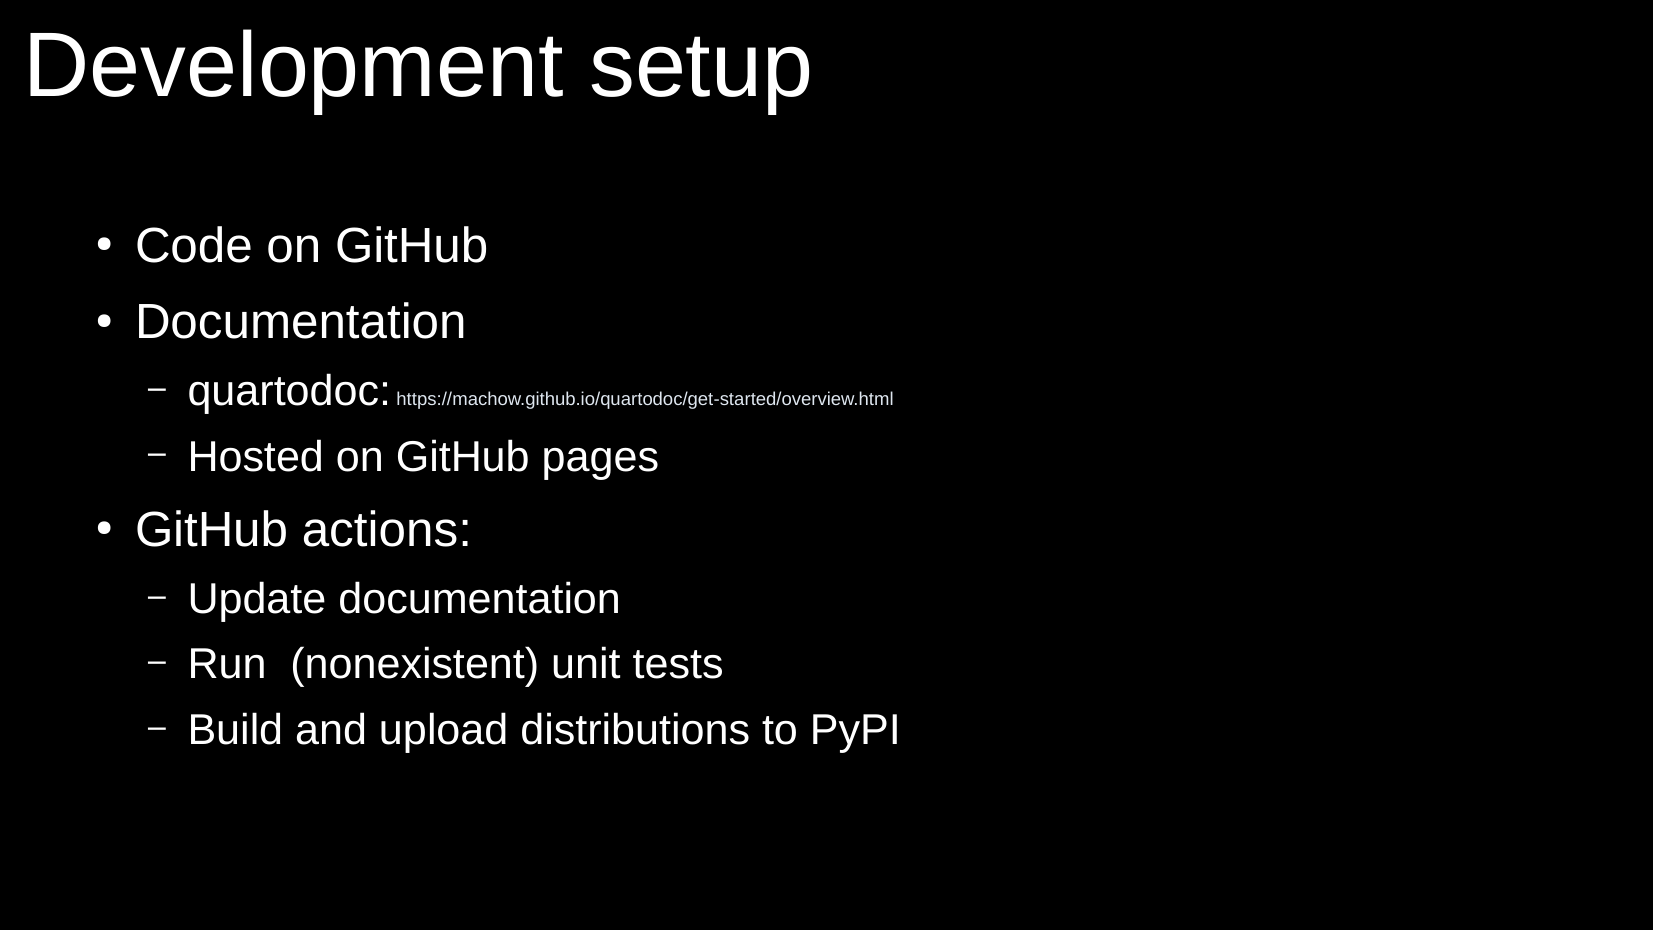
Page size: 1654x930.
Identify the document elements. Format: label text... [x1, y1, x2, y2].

title Development setup [23, 11, 1588, 119]
list Code on GitHub Documentation quartodoc: https://machow.github.io/quartodoc/get-started/overview.html Hosted on GitHub pages GitHub actions: Update documentation Run (nonexistent) unit tests Build and upload distributions to PyPI [82, 217, 1571, 757]
